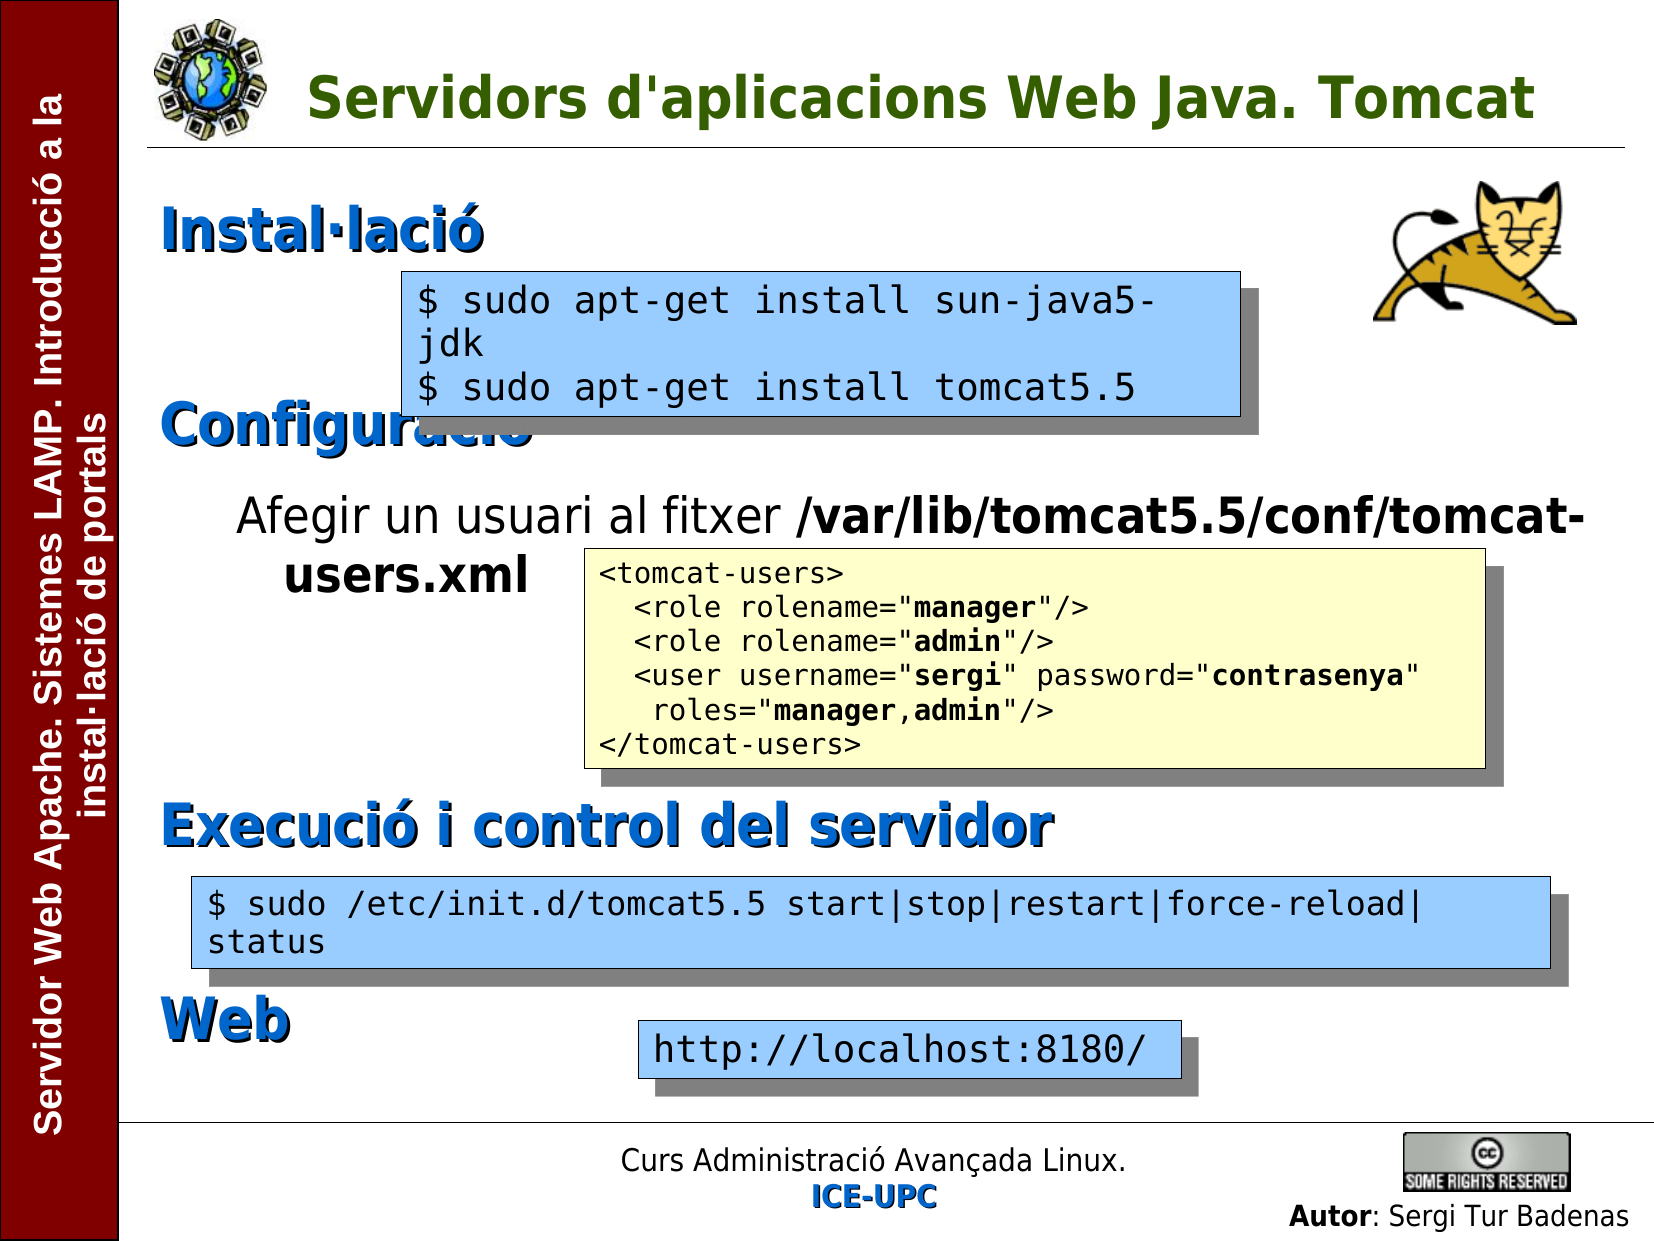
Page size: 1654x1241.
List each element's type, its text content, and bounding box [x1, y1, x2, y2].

title Servidors d'aplicacions Web Java. Tomcat [177, 56, 1654, 141]
picture [1403, 1132, 1571, 1192]
text_box $ sudo /etc/init.d/tomcat5.5 start|stop|restart|force-reload|status [191, 876, 1551, 936]
text_box <tomcat-users> <role rolename="manager"/> <role rolename="admin"/> <user username="sergi" password="contrasenya" roles="manager,admin"/> </tomcat-users> [584, 548, 1486, 769]
picture [1373, 181, 1577, 325]
text_box $ sudo apt-get install sun-java5-jdk $ sudo apt-get install tomcat5.5 [401, 271, 1241, 374]
picture [154, 19, 268, 142]
list Instal·lació Configuració Afegir un usuari al fitxer /var/lib/tomcat5.5/conf/tomcat-users.xml Execució i control del servidor Web [141, 195, 1630, 1054]
text_box http://localhost:8180/ [638, 1020, 1182, 1079]
